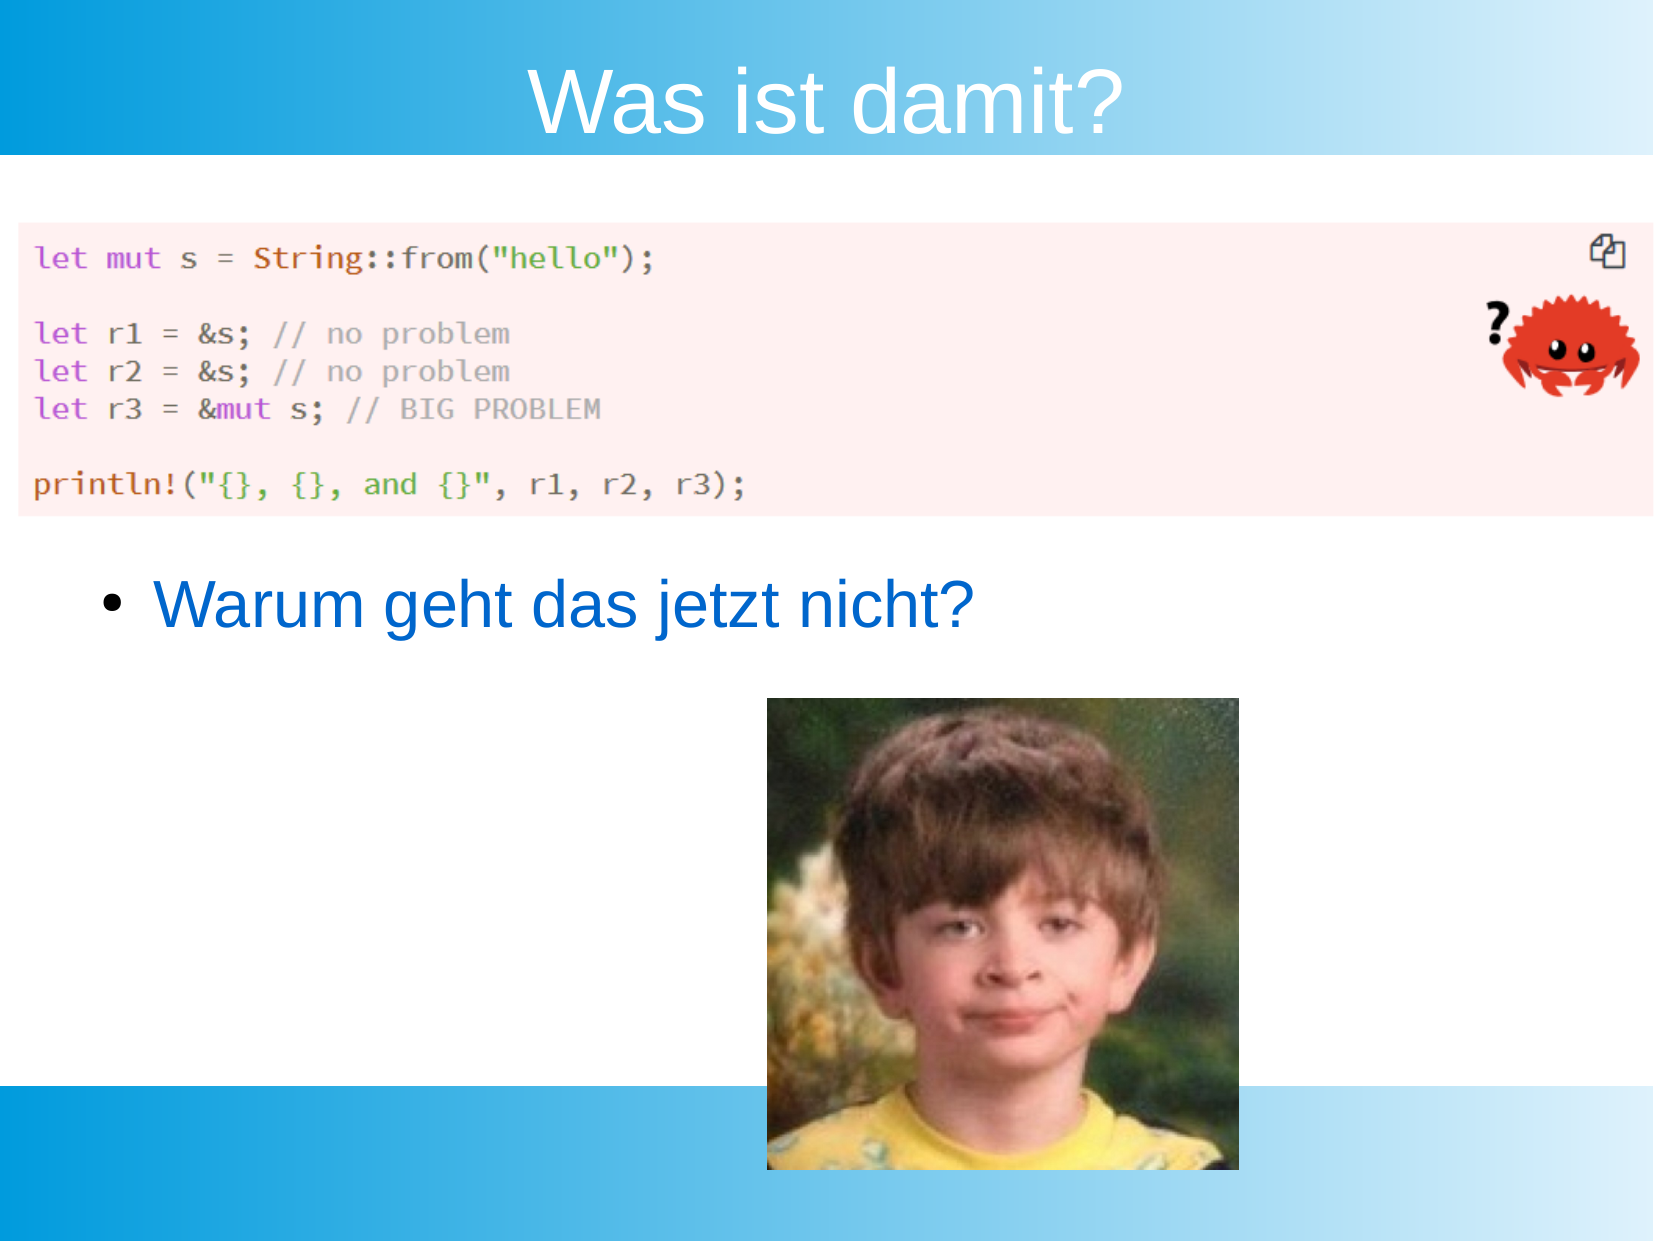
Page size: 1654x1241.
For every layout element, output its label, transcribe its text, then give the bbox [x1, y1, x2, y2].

picture [767, 698, 1239, 1170]
picture [17, 212, 1654, 518]
list Warum geht das jetzt nicht? [82, 566, 1571, 1010]
title Was ist damit? [82, 49, 1571, 155]
